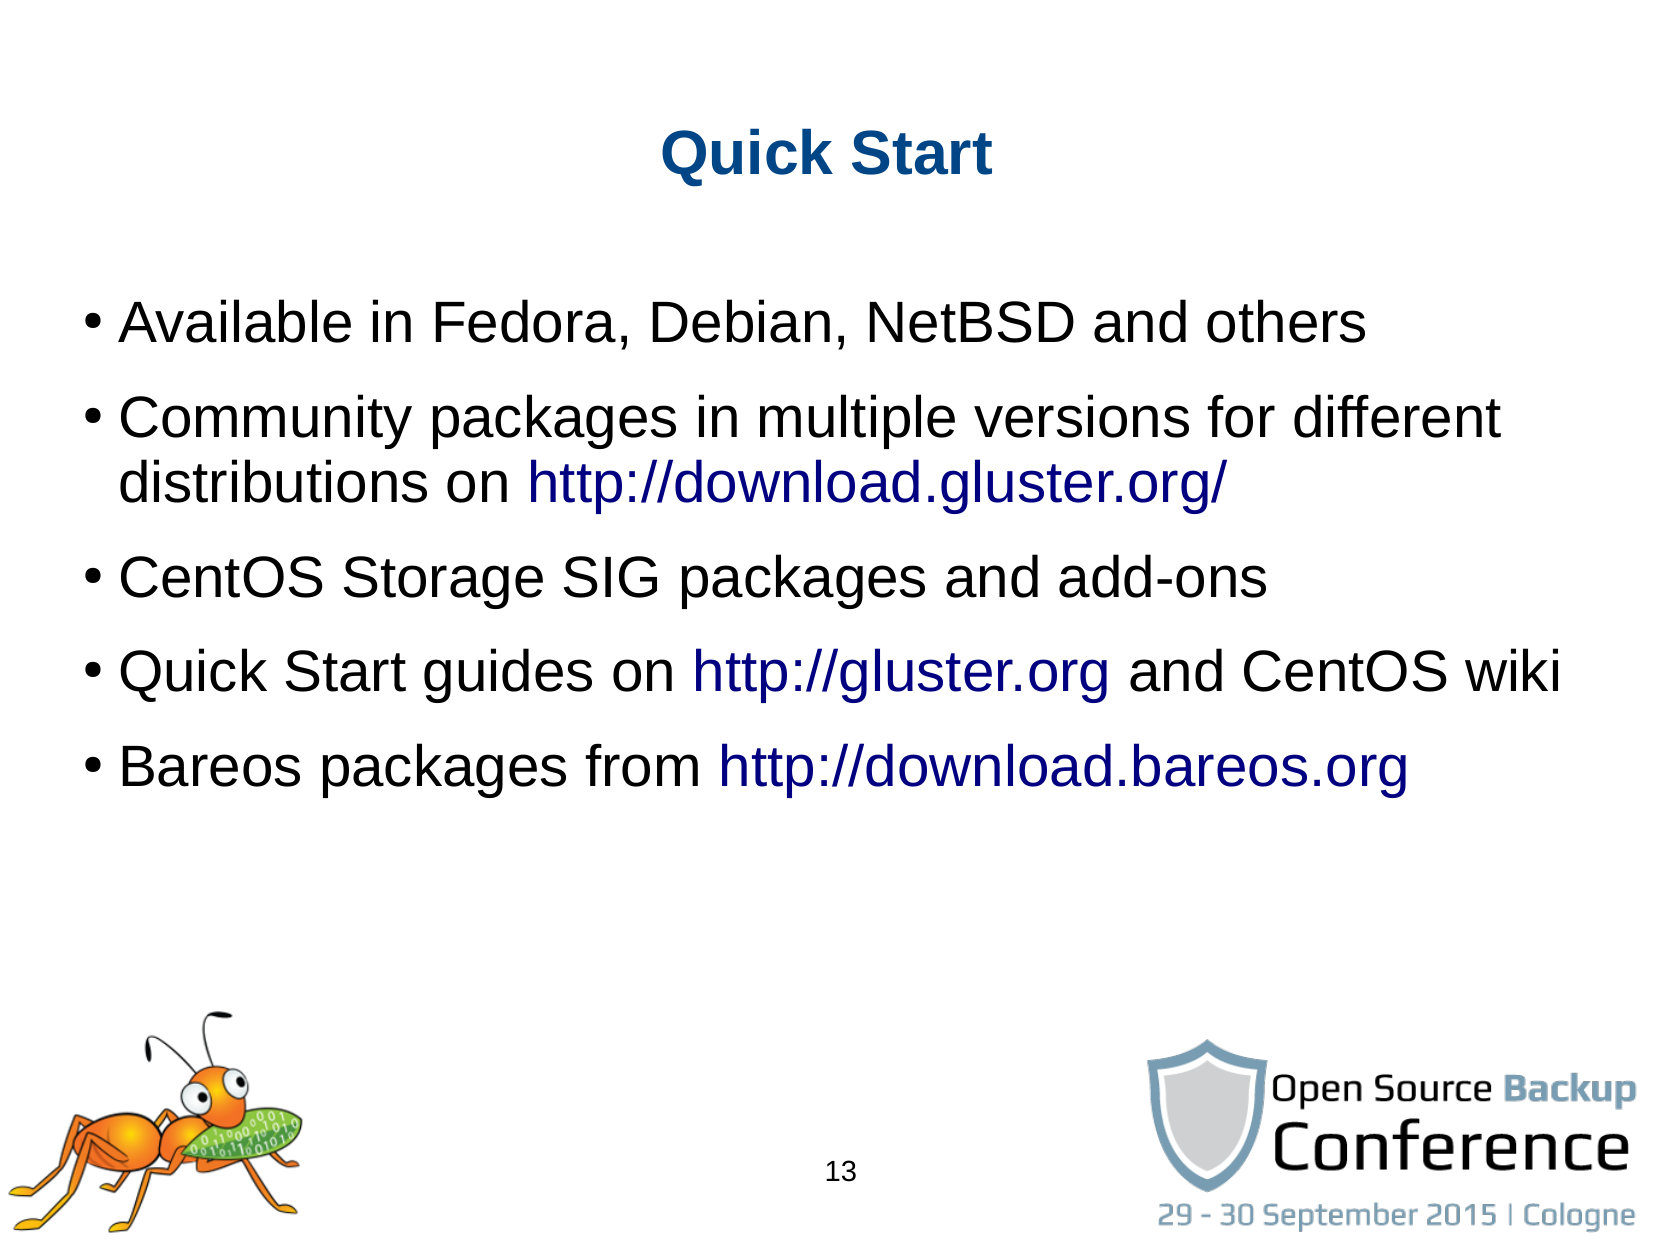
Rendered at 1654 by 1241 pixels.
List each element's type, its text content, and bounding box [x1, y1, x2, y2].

title Quick Start [82, 49, 1571, 257]
picture [5, 1009, 306, 1235]
list Available in Fedora, Debian, NetBSD and others Community packages in multiple versions for different distributions on http://download.gluster.org/ CentOS Storage SIG packages and add-ons Quick Start guides on http://gluster.org and CentOS wiki Bareos packages from http://download.bareos.org [82, 290, 1571, 1010]
picture [1132, 1033, 1654, 1241]
